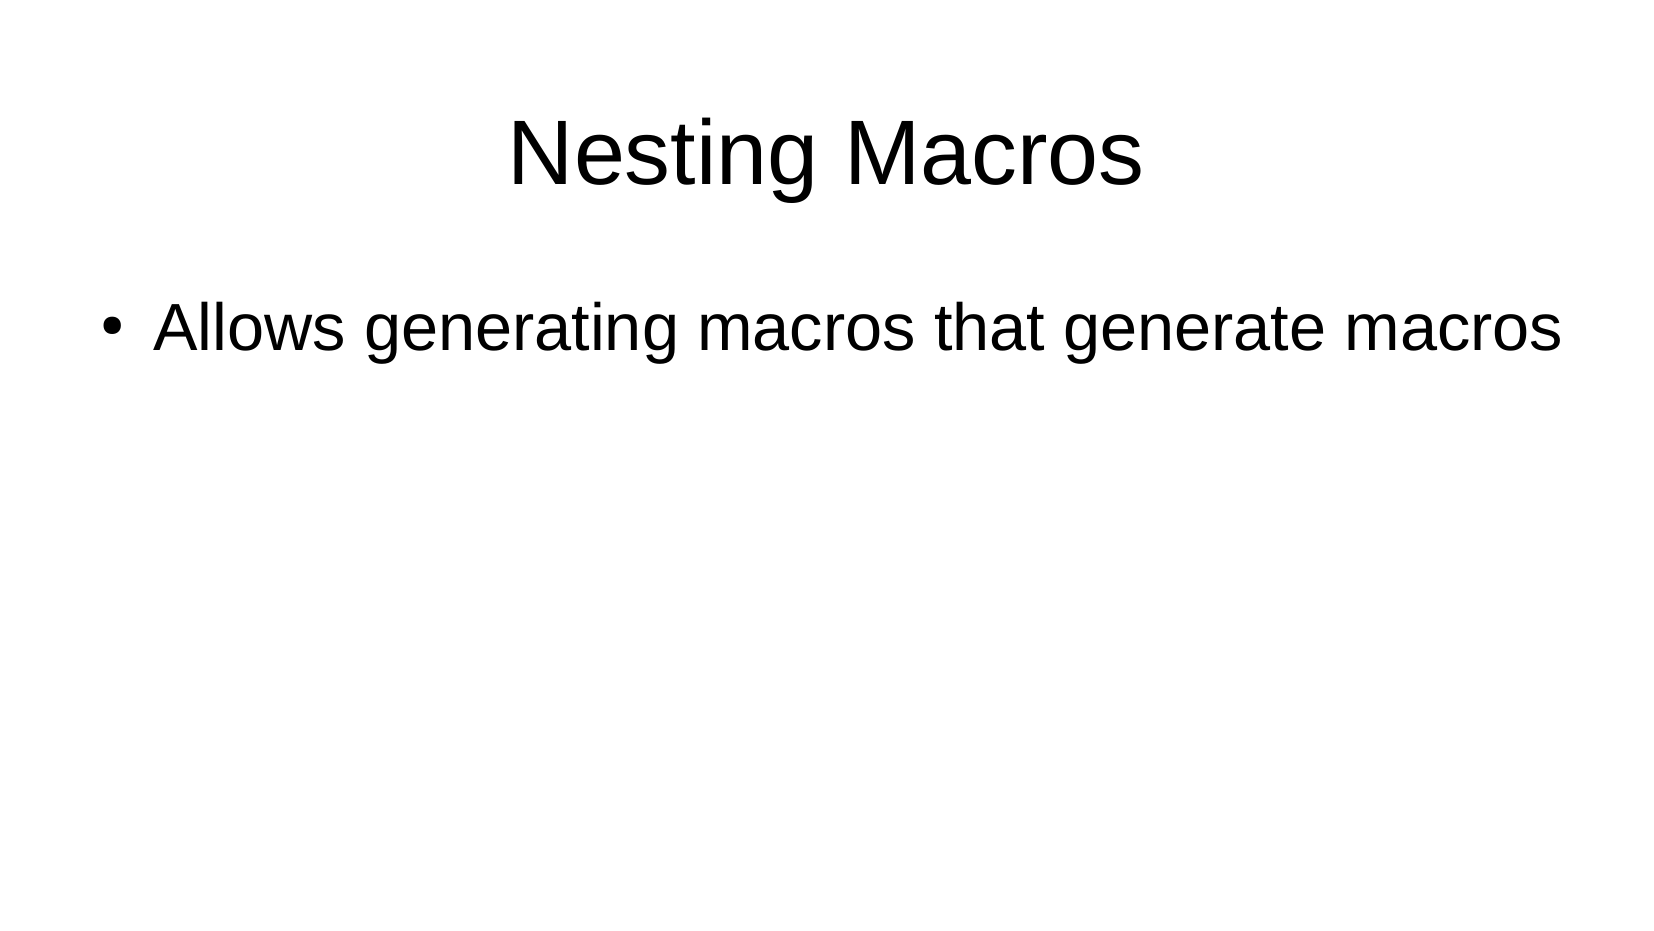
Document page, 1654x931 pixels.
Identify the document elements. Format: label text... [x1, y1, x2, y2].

list Allows generating macros that generate macros [82, 290, 1571, 856]
title Nesting Macros [82, 49, 1571, 257]
